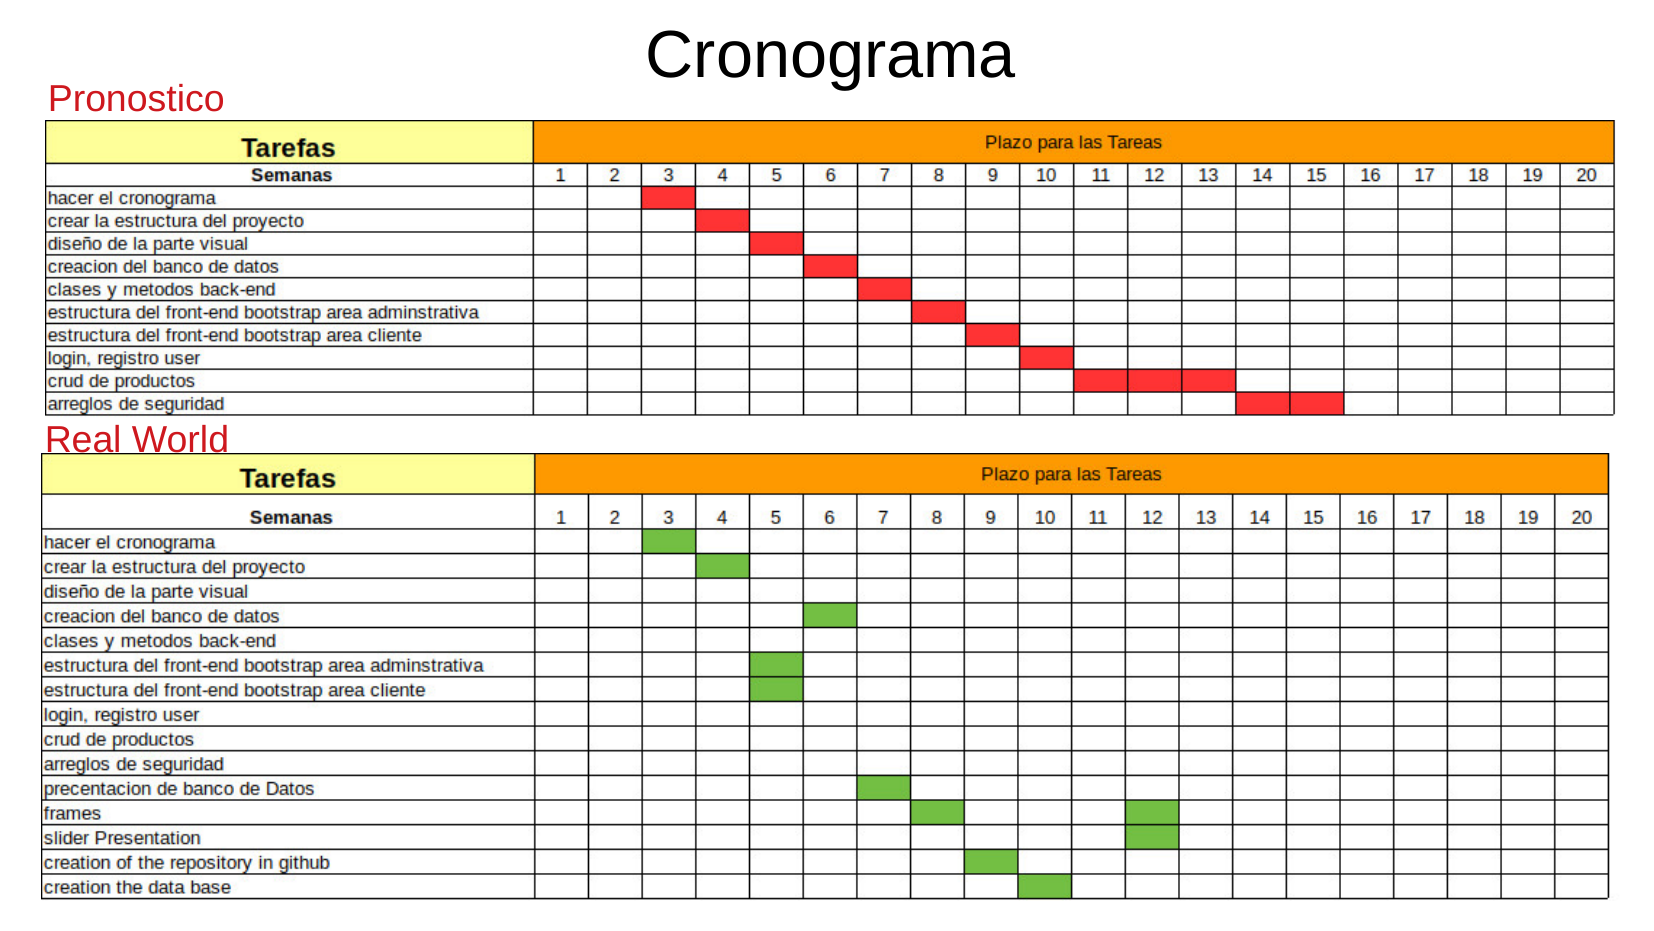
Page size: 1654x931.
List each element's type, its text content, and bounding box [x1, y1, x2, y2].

text_box Pronostico [33, 70, 240, 127]
picture [41, 453, 1621, 902]
title Cronograma [86, 0, 1576, 120]
text_box Real World [30, 410, 244, 468]
picture [45, 120, 1625, 433]
